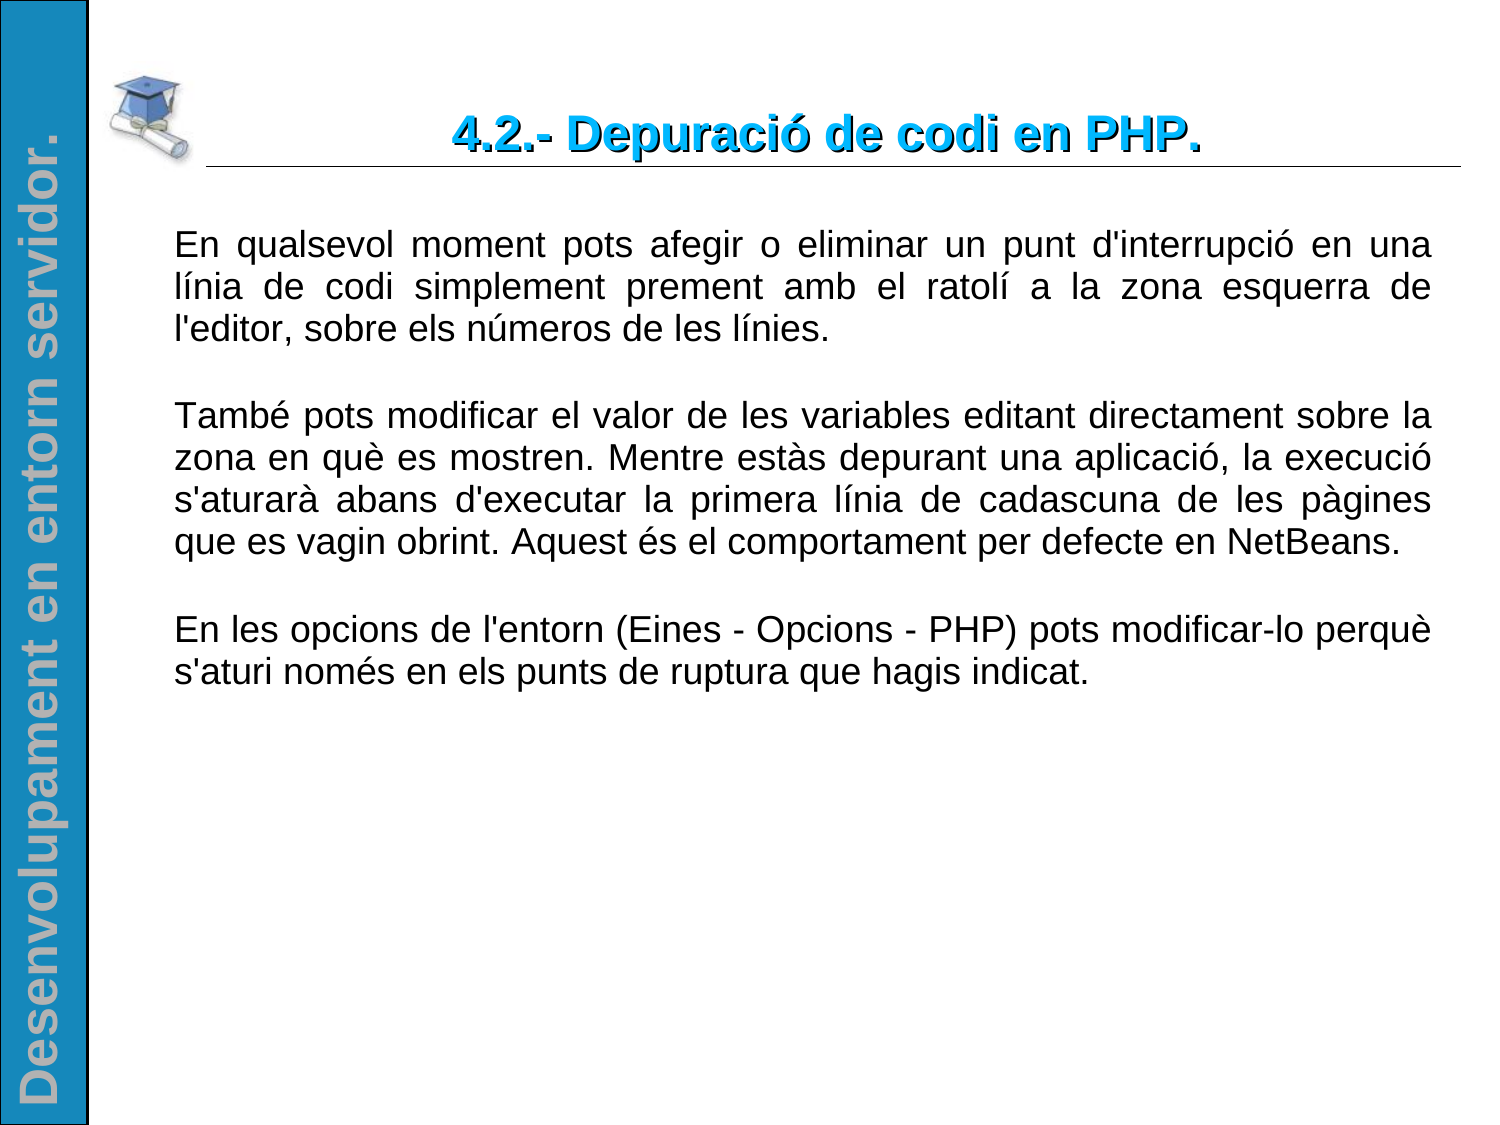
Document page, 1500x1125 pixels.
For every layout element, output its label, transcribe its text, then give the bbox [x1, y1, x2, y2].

title 4.2.- Depuració de codi en PHP. [206, 88, 1447, 178]
text_box En qualsevol moment pots afegir o eliminar un punt d'interrupció en una línia de codi simplement prement amb el ratolí a la zona esquerra de l'editor, sobre els números de les línies. També pots modificar el valor de les variables editant directament sobre la zona en què es mostren. Mentre estàs depurant una aplicació, la execució s'aturarà abans d'executar la primera línia de cadascuna de les pàgines que es vagin obrint. Aquest és el comportament per defecte en NetBeans. En les opcions de l'entorn (Eines - Opcions - PHP) pots modificar-lo perquè s'aturi només en els punts de ruptura que hagis indicat. [159, 215, 1447, 700]
picture [93, 61, 206, 174]
